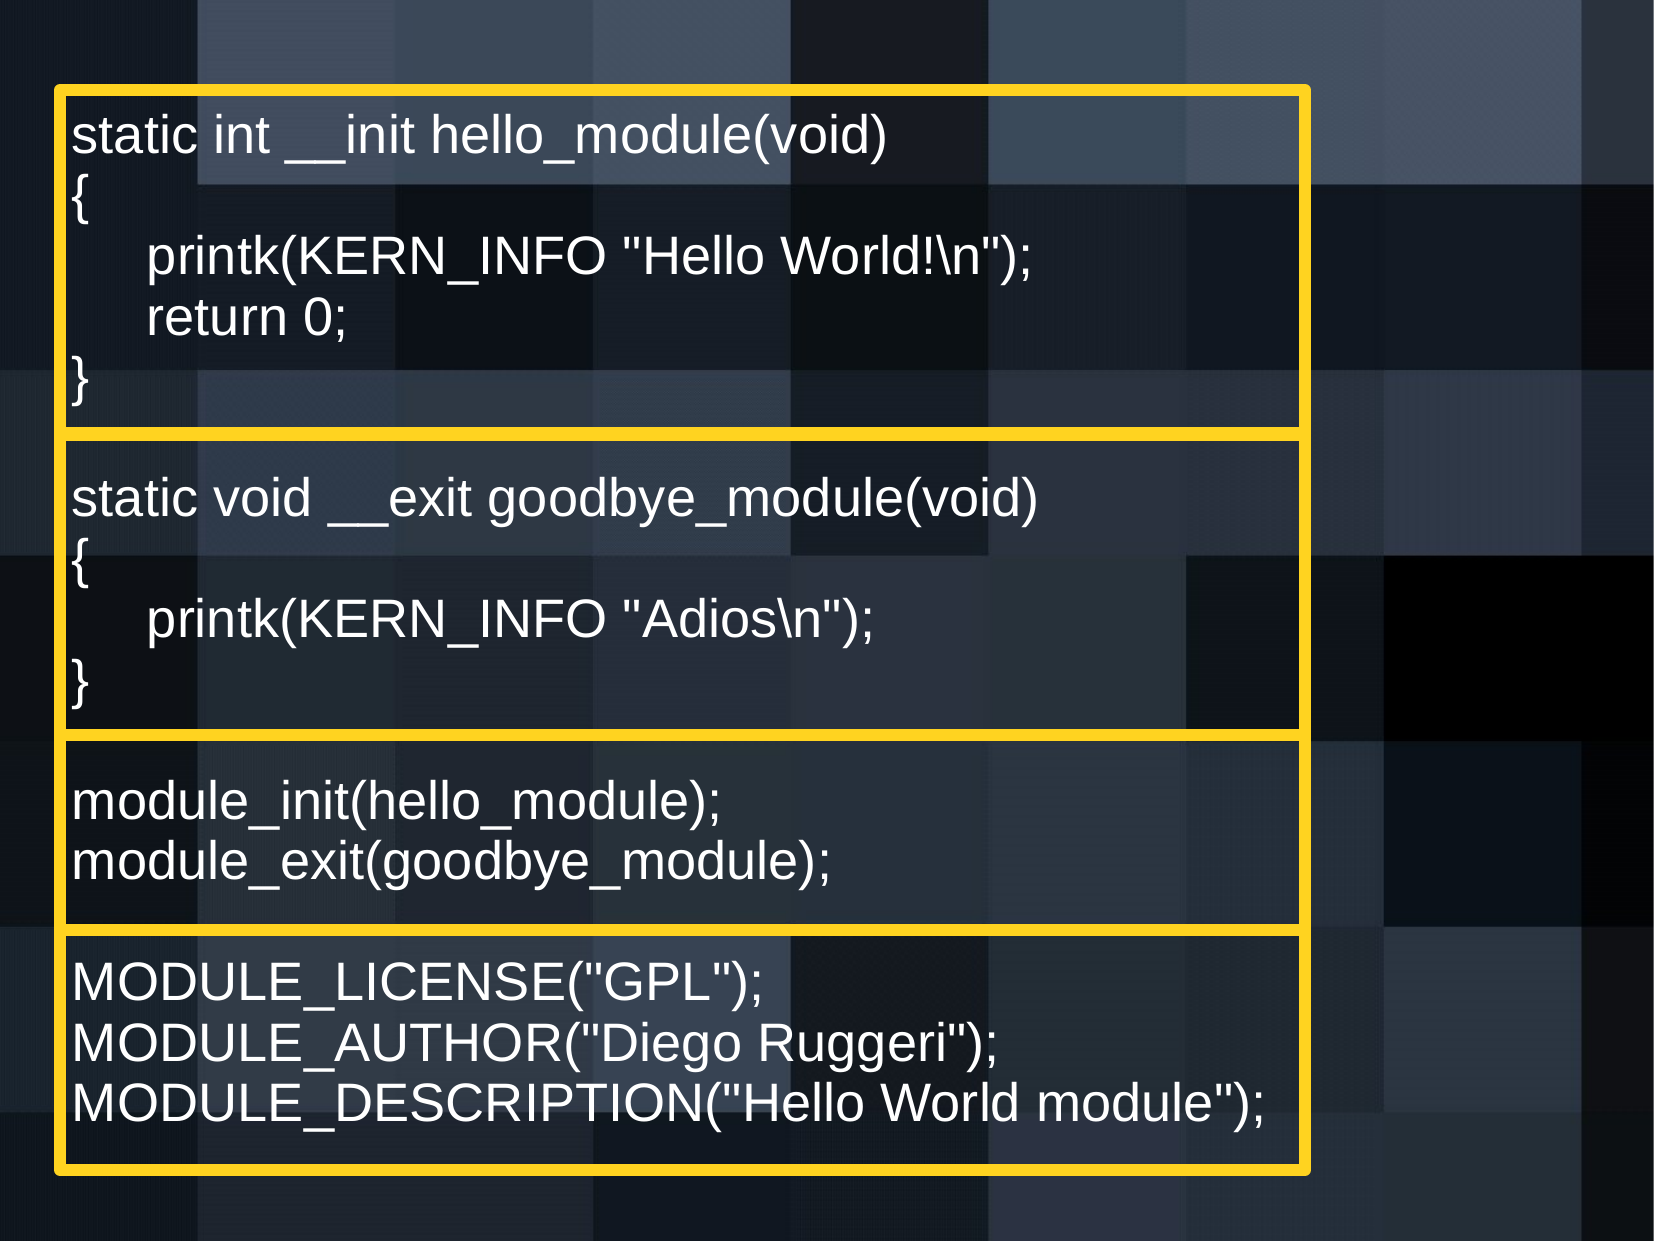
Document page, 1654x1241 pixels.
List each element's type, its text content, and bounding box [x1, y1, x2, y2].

picture [0, 0, 1654, 1241]
subtitle static int __init hello_module(void) { printk(KERN_INFO "Hello World!\n"); return 0; } static void __exit goodbye_module(void) { printk(KERN_INFO "Adios\n"); } module_init(hello_module); module_exit(goodbye_module); MODULE_LICENSE("GPL"); MODULE_AUTHOR("Diego Ruggeri"); MODULE_DESCRIPTION("Hello World module"); [71, 441, 1299, 729]
subtitle static int __init hello_module(void) { printk(KERN_INFO "Hello World!\n"); return 0; } static void __exit goodbye_module(void) { printk(KERN_INFO "Adios\n"); } module_init(hello_module); module_exit(goodbye_module); MODULE_LICENSE("GPL"); MODULE_AUTHOR("Diego Ruggeri"); MODULE_DESCRIPTION("Hello World module"); [71, 936, 1299, 1136]
subtitle static int __init hello_module(void) { printk(KERN_INFO "Hello World!\n"); return 0; } static void __exit goodbye_module(void) { printk(KERN_INFO "Adios\n"); } module_init(hello_module); module_exit(goodbye_module); MODULE_LICENSE("GPL"); MODULE_AUTHOR("Diego Ruggeri"); MODULE_DESCRIPTION("Hello World module"); [71, 741, 1299, 924]
subtitle static int __init hello_module(void) { printk(KERN_INFO "Hello World!\n"); return 0; } static void __exit goodbye_module(void) { printk(KERN_INFO "Adios\n"); } module_init(hello_module); module_exit(goodbye_module); MODULE_LICENSE("GPL"); MODULE_AUTHOR("Diego Ruggeri"); MODULE_DESCRIPTION("Hello World module"); [71, 102, 1299, 427]
subtitle static int __init hello_module(void) { printk(KERN_INFO "Hello World!\n"); return 0; } static void __exit goodbye_module(void) { printk(KERN_INFO "Adios\n"); } module_init(hello_module); module_exit(goodbye_module); MODULE_LICENSE("GPL"); MODULE_AUTHOR("Diego Ruggeri"); MODULE_DESCRIPTION("Hello World module"); [1311, 102, 1561, 1136]
